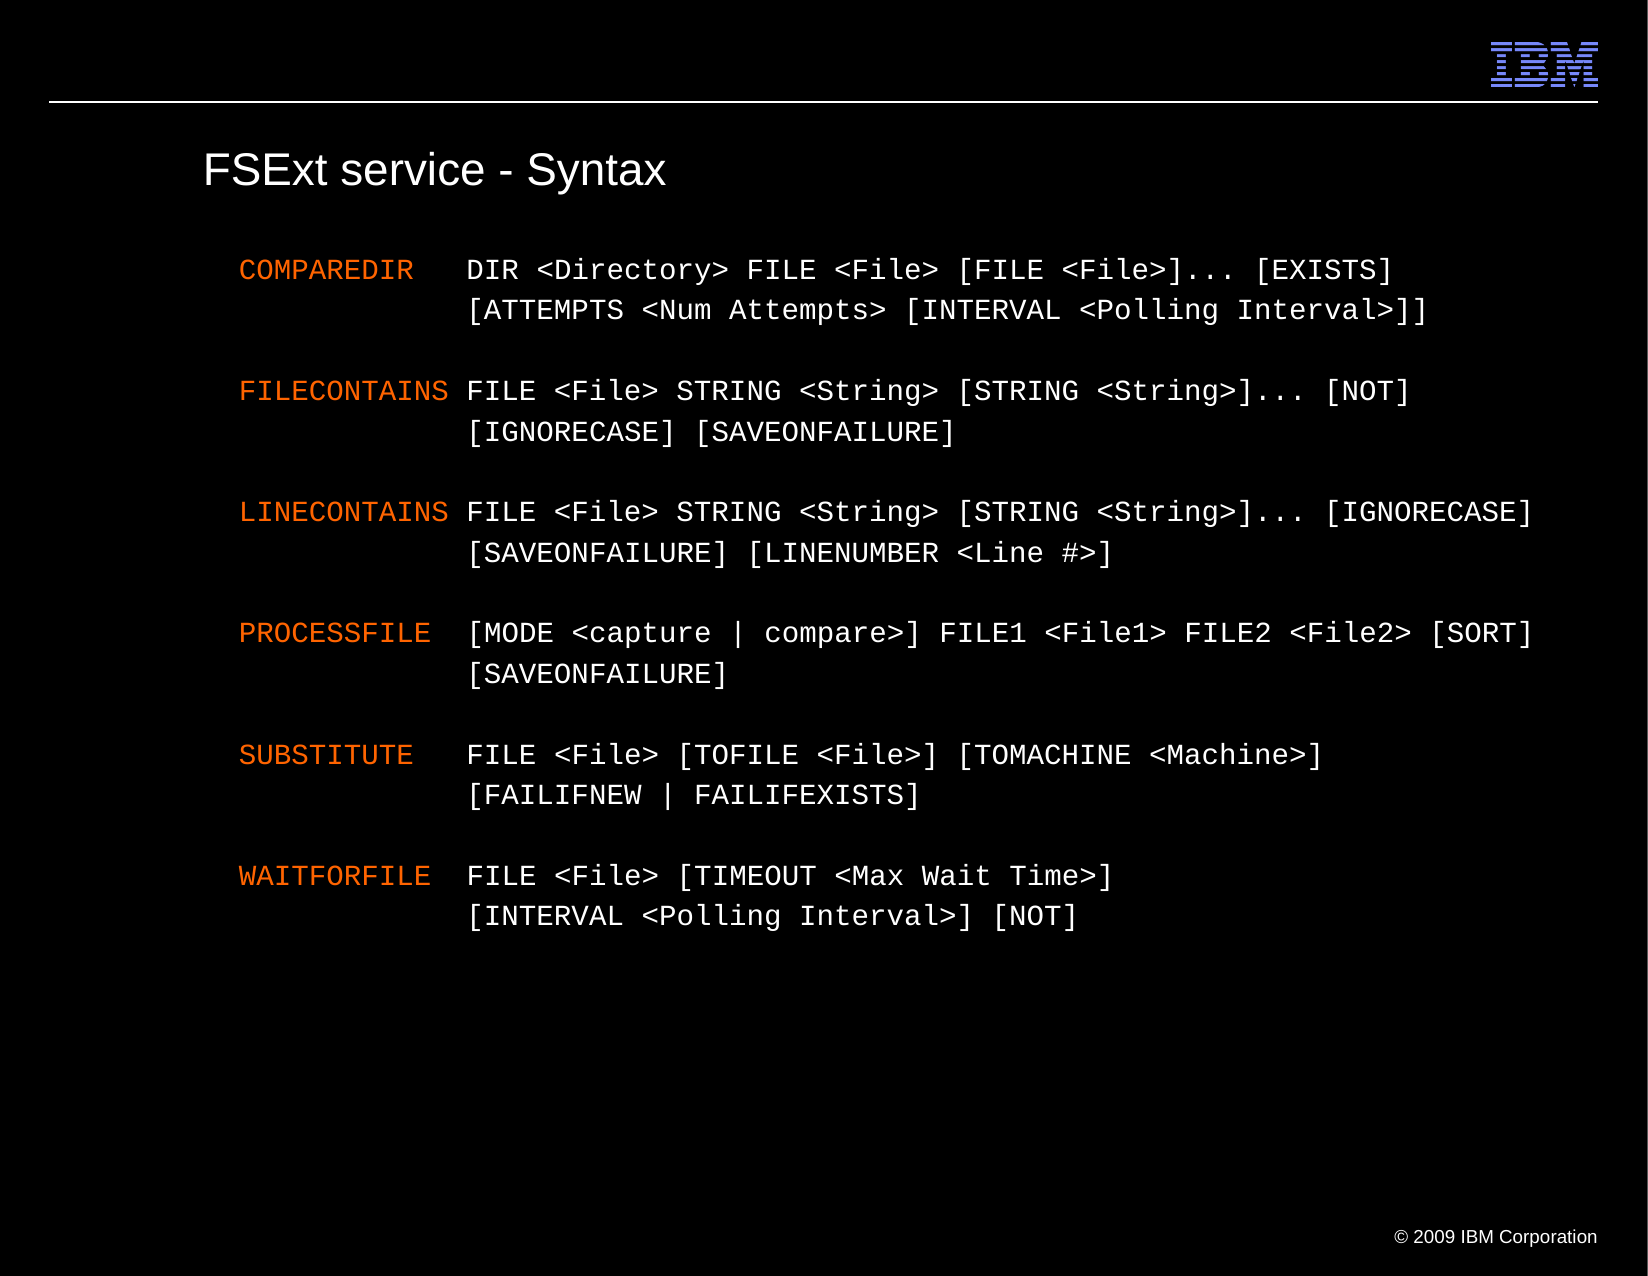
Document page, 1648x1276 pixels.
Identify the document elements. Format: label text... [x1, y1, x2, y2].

text_box COMPAREDIR DIR <Directory> FILE <File> [FILE <File>]... [EXISTS] [ATTEMPTS <Num Attempts> [INTERVAL <Polling Interval>]] FILECONTAINS FILE <File> STRING <String> [STRING <String>]... [NOT] [IGNORECASE] [SAVEONFAILURE] LINECONTAINS FILE <File> STRING <String> [STRING <String>]... [IGNORECASE] [SAVEONFAILURE] [LINENUMBER <Line #>] PROCESSFILE [MODE <capture | compare>] FILE1 <File1> FILE2 <File2> [SORT] [SAVEONFAILURE] SUBSTITUTE FILE <File> [TOFILE <File>] [TOMACHINE <Machine>] [FAILIFNEW | FAILIFEXISTS] WAITFORFILE FILE <File> [TIMEOUT <Max Wait Time>] [INTERVAL <Polling Interval>] [NOT] [239, 250, 1648, 932]
picture [1491, 42, 1598, 87]
title FSExt service - Syntax [186, 137, 1648, 231]
